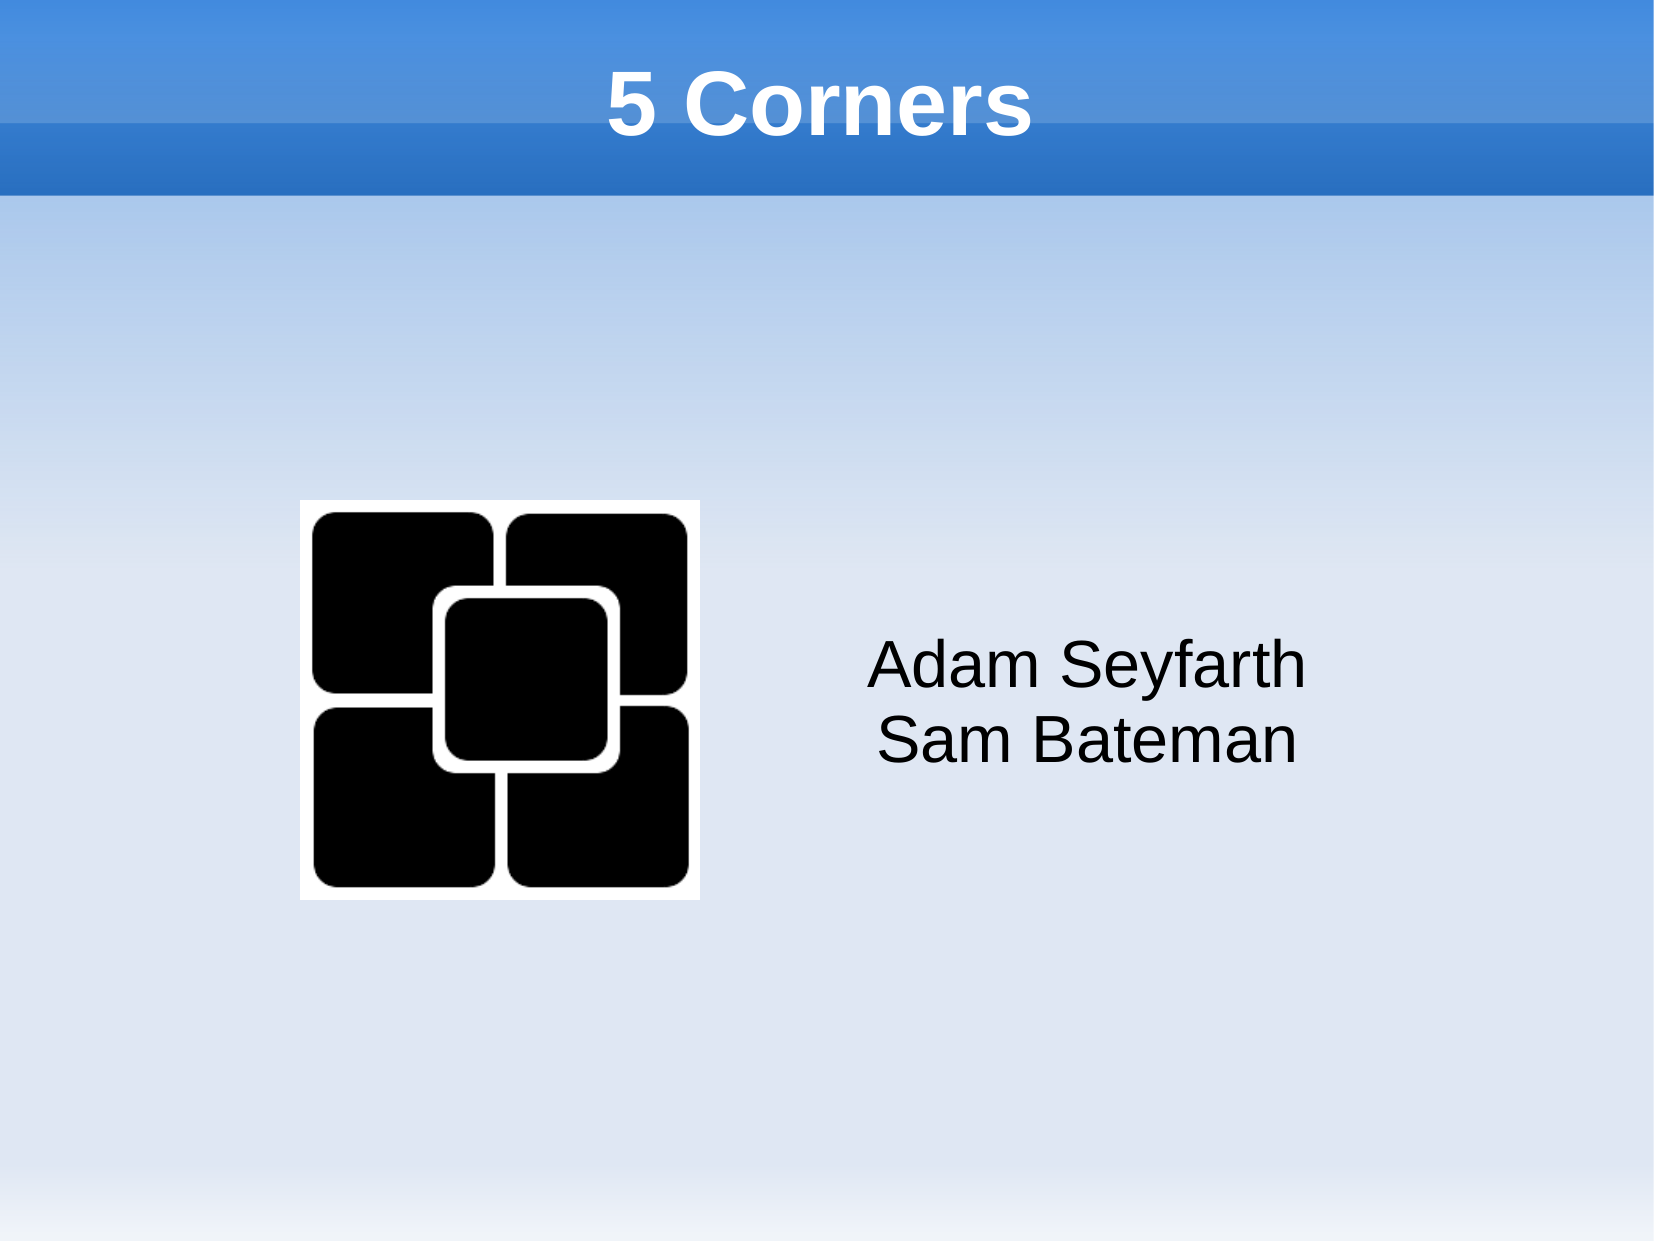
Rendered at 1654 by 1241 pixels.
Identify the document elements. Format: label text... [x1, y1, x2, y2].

picture [0, 0, 1654, 1241]
title 5 Corners [76, 0, 1565, 208]
subtitle Adam Seyfarth Sam Bateman [600, 300, 1576, 1104]
